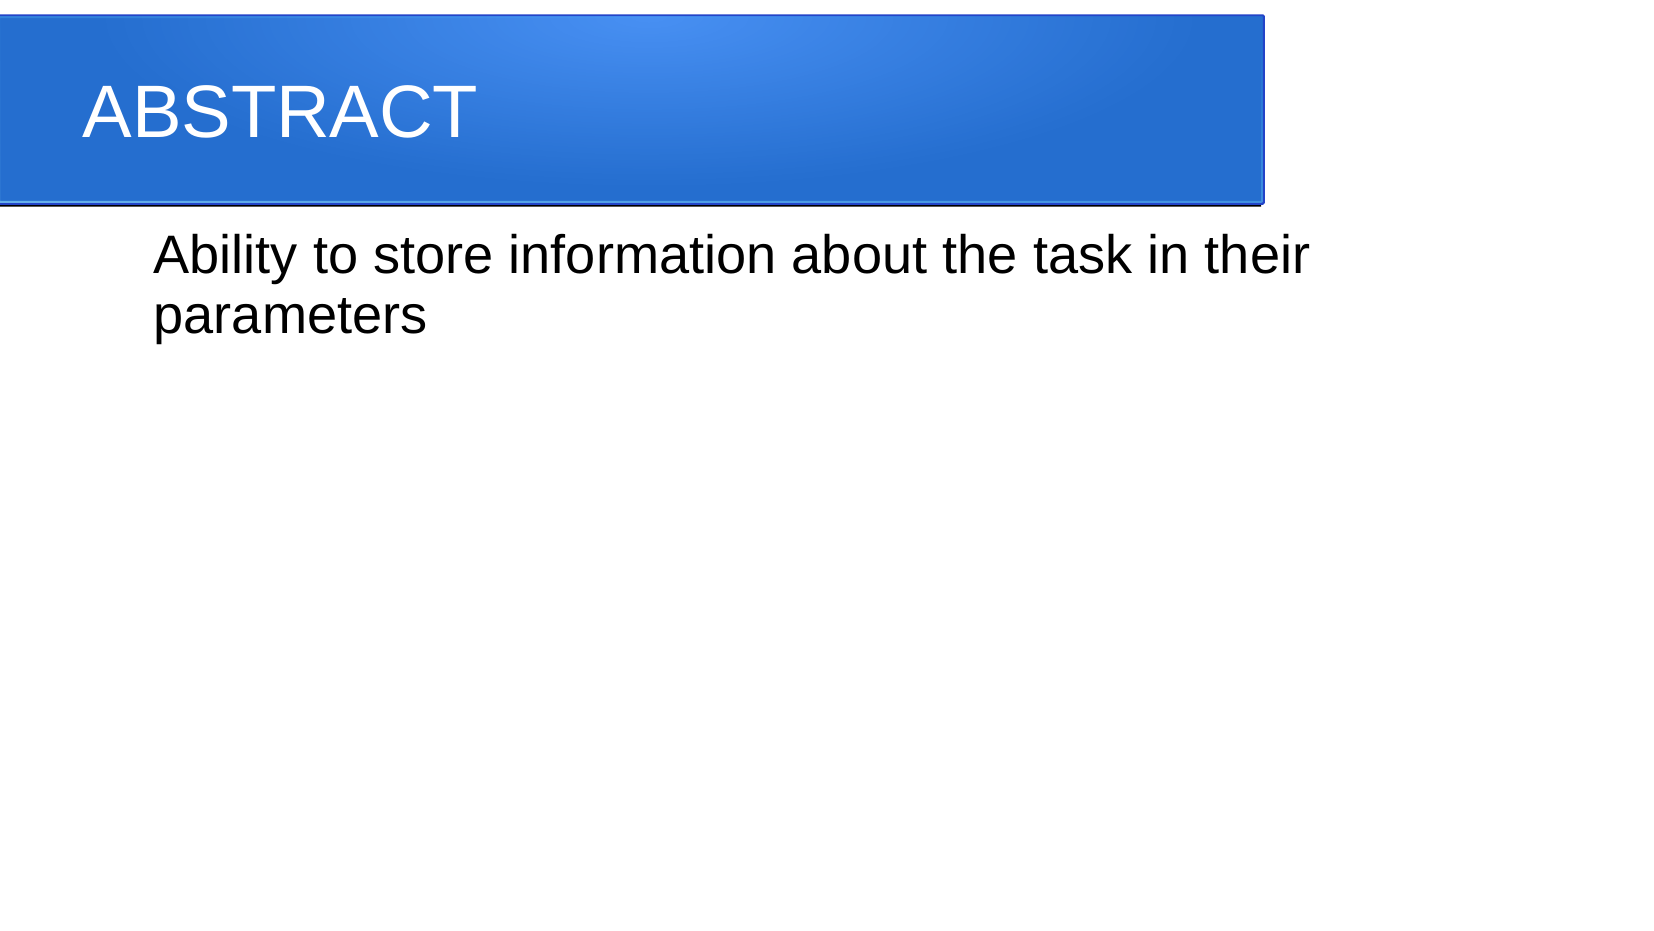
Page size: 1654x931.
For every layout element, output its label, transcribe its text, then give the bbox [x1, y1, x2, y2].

title ABSTRACT [82, 35, 1235, 189]
list Ability to store information about the task in their parameters [82, 224, 1571, 764]
